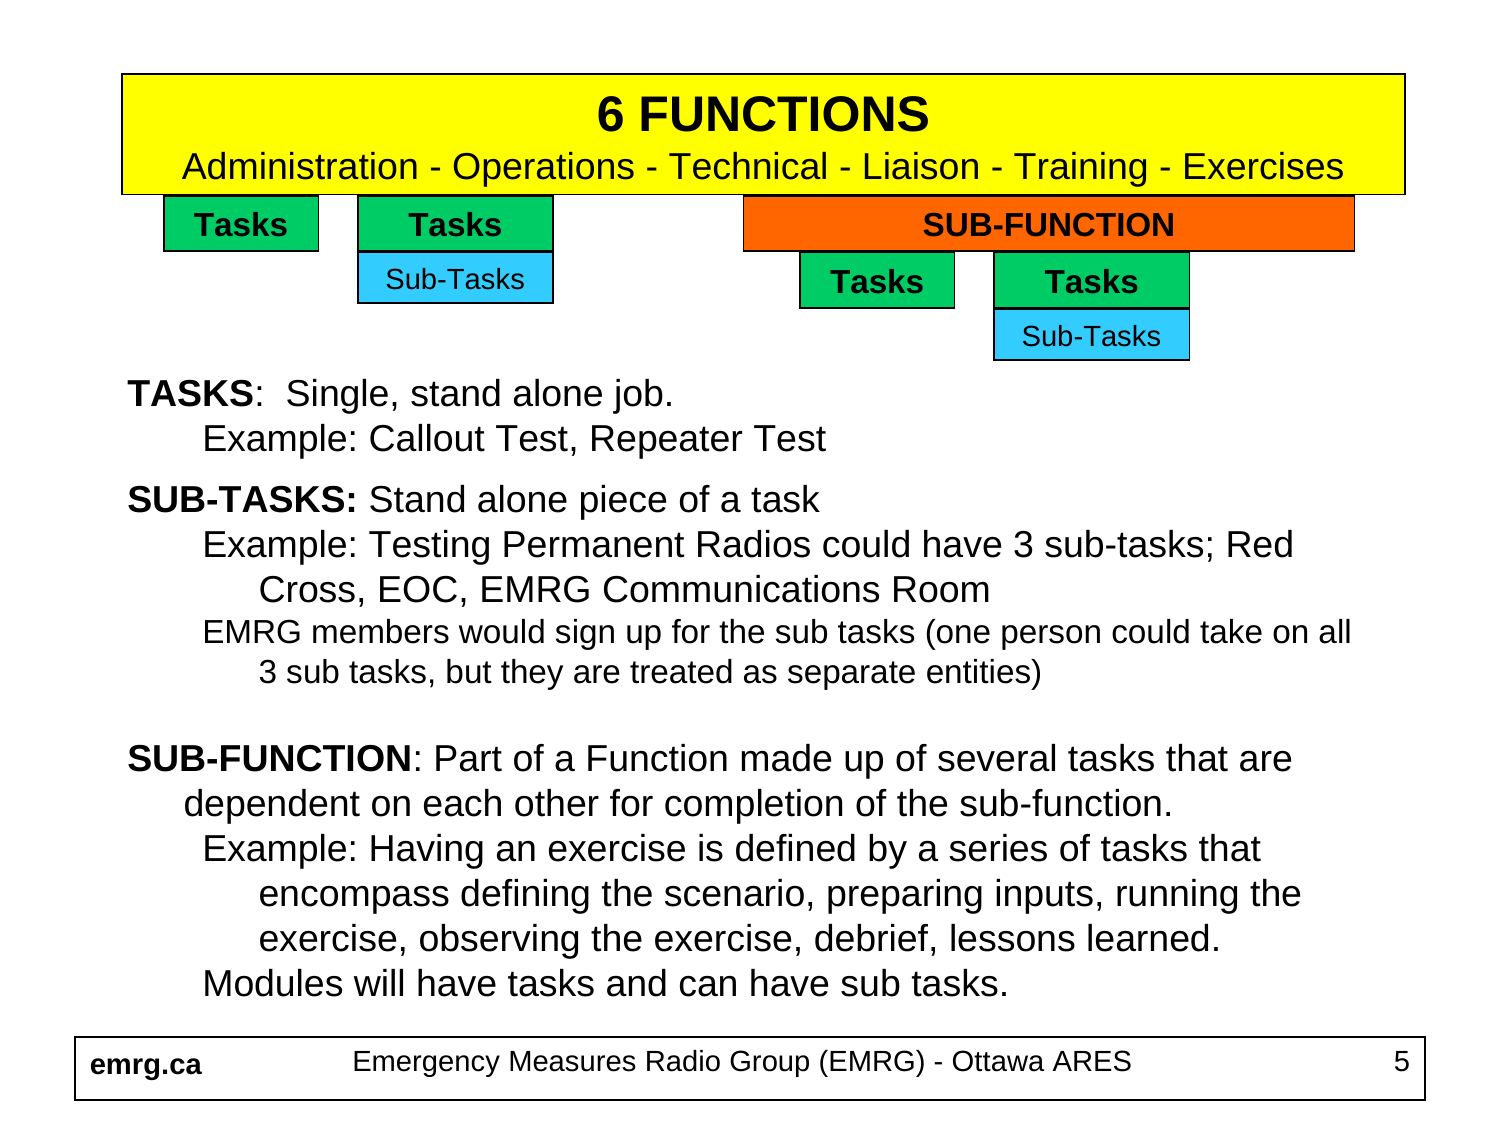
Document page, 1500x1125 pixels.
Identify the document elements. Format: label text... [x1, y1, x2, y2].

text_box Sub-Tasks [994, 309, 1190, 360]
text_box SUB-TASKS: Stand alone piece of a task Example: Testing Permanent Radios could have 3 sub-tasks; Red Cross, EOC, EMRG Communications Room EMRG members would sign up for the sub tasks (one person could take on all 3 sub tasks, but they are treated as separate entities) [37, 467, 1387, 698]
text_box Tasks [799, 252, 955, 308]
text_box SUB-FUNCTION: Part of a Function made up of several tasks that are dependent on each other for completion of the sub-function. Example: Having an exercise is defined by a series of tasks that encompass defining the scenario, preparing inputs, running the exercise, observing the exercise, debrief, lessons learned. Modules will have tasks and can have sub tasks. [37, 726, 1387, 1012]
text_box Tasks [163, 195, 319, 252]
text_box Sub-Tasks [357, 252, 554, 303]
text_box SUB-FUNCTION [743, 195, 1355, 252]
text_box TASKS: Single, stand alone job. Example: Callout Test, Repeater Test [37, 360, 1387, 467]
text_box 6 FUNCTIONS Administration - Operations - Technical - Liaison - Training - Exercises [121, 74, 1405, 195]
text_box Tasks [994, 252, 1190, 308]
text_box Tasks [357, 195, 554, 252]
